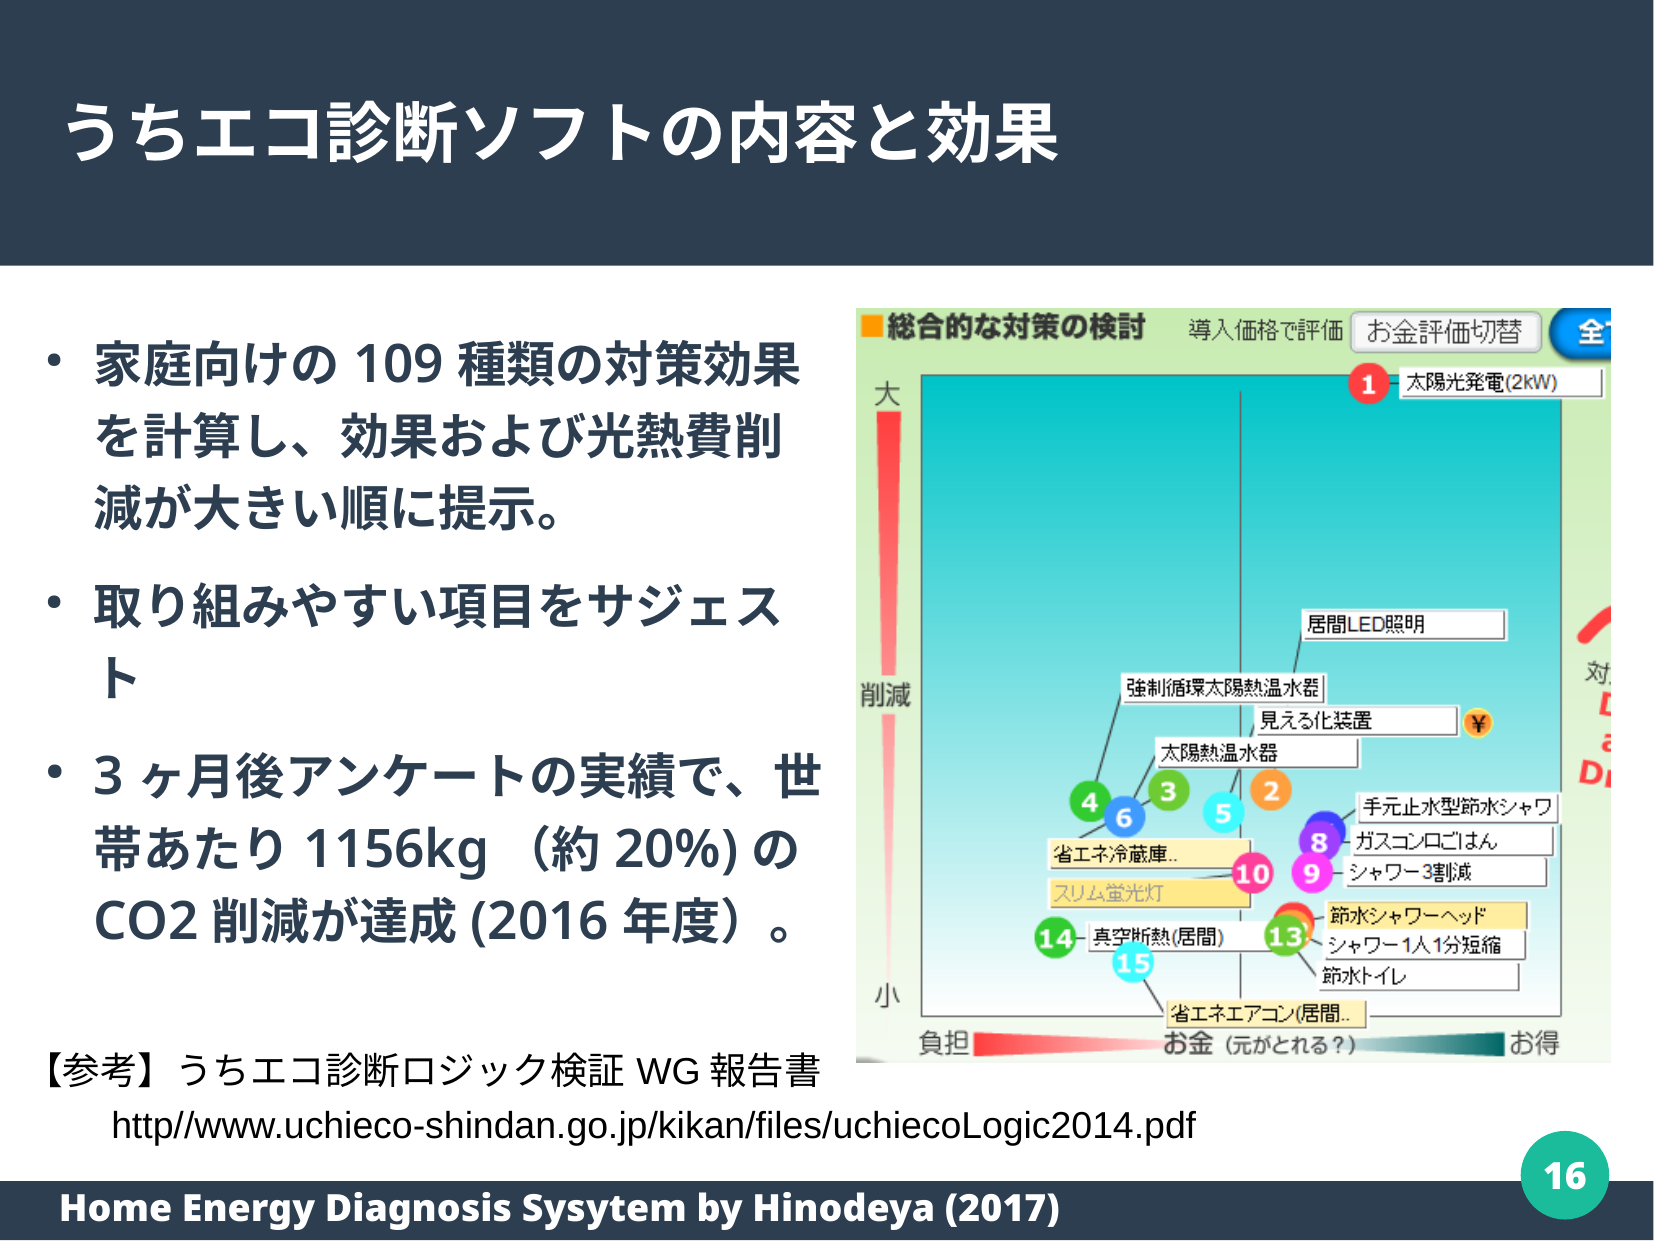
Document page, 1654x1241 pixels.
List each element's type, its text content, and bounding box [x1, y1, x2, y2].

text_box 【参考】うちエコ診断ロジック検証WG報告書 http//www.uchieco-shindan.go.jp/kikan/files/uchiecoLogic2014.pdf [10, 1033, 1211, 1149]
list 家庭向けの109種類の対策効果を計算し、効果および光熱費削減が大きい順に提示。 取り組みやすい項目をサジェスト 3ヶ月後アンケートの実績で、世帯あたり1156kg（約20%)のCO2削減が達成(2016年度）。 [29, 324, 827, 1033]
title うちエコ診断ソフトの内容と効果 [59, 49, 1595, 207]
picture [856, 308, 1611, 1063]
